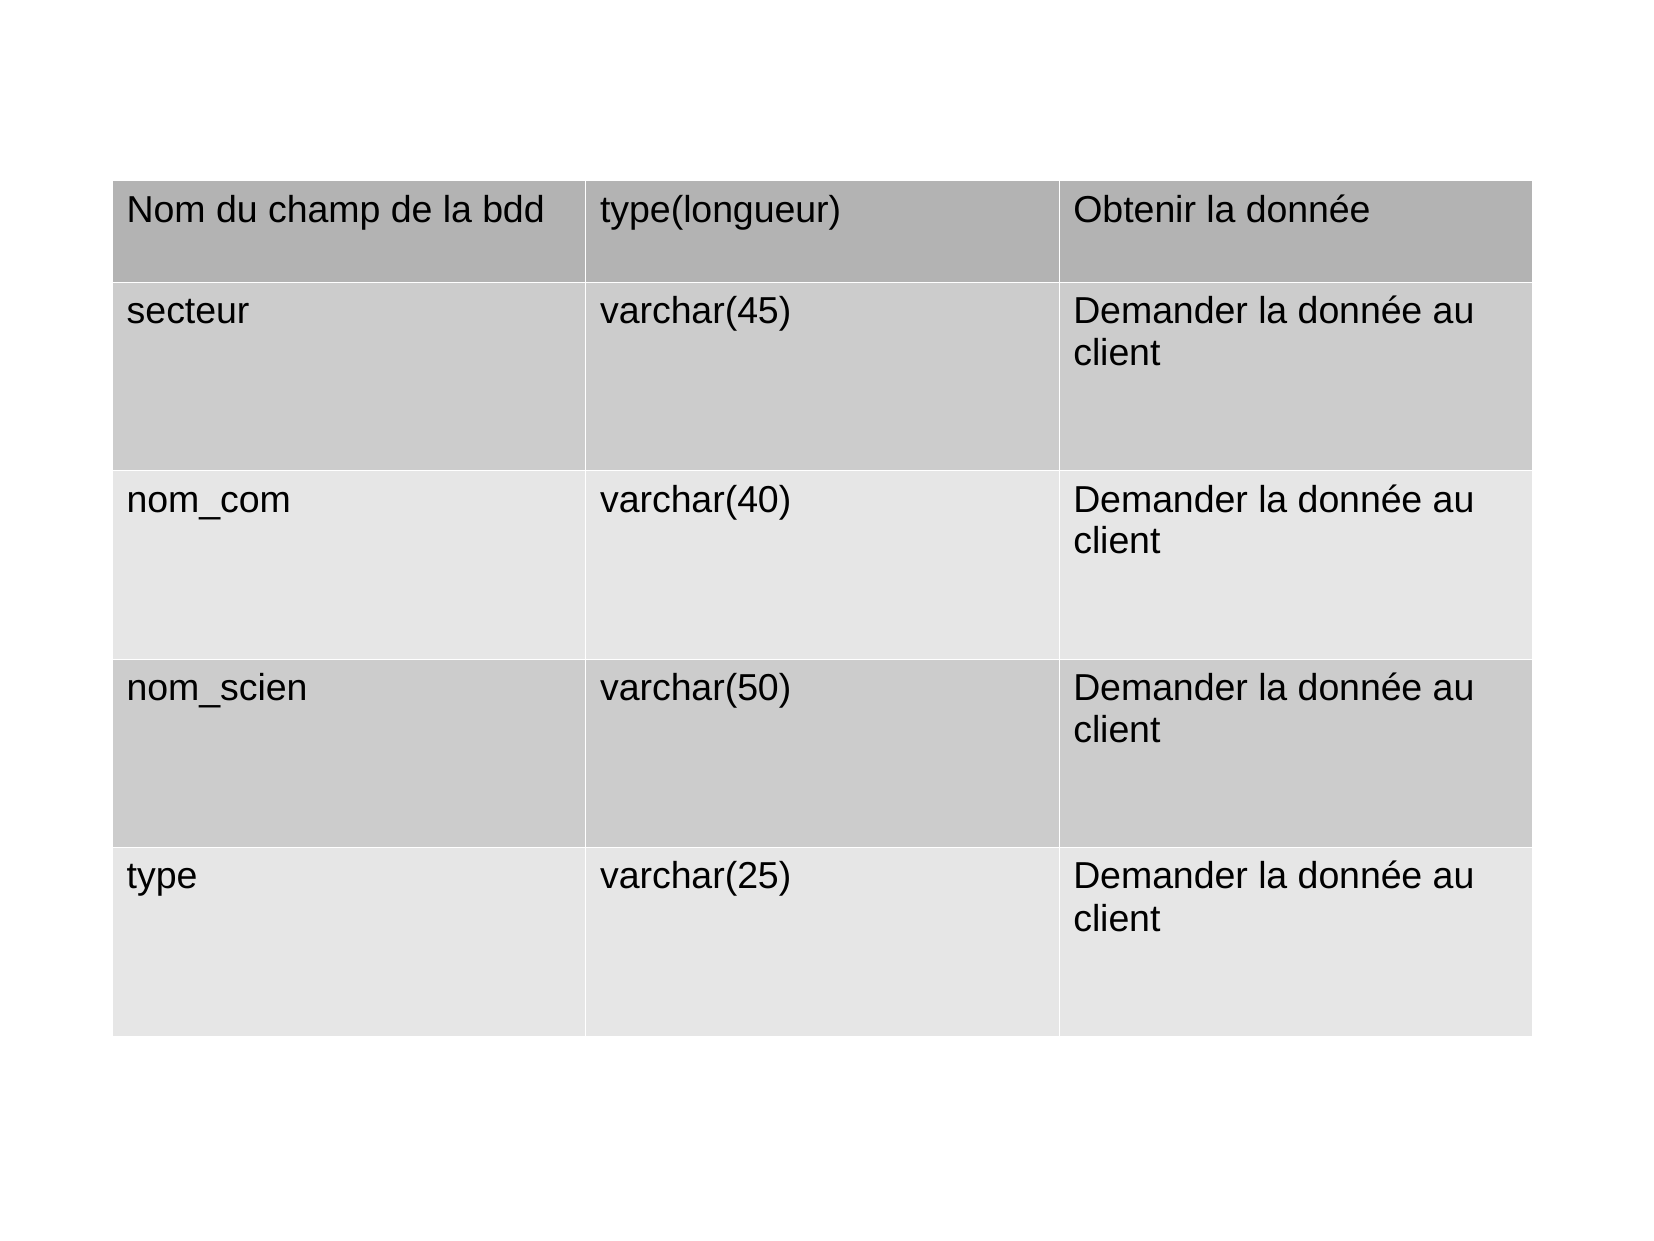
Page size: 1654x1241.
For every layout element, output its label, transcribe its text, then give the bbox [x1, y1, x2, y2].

table_cell varchar(25) [586, 848, 1059, 1036]
table_header type(longueur) [586, 181, 1059, 282]
table_cell Demander la donnée au client [1060, 471, 1532, 659]
table_cell varchar(40) [586, 471, 1059, 659]
table_cell secteur [113, 283, 585, 470]
table_cell nom_scien [113, 660, 585, 847]
table_cell varchar(50) [586, 660, 1059, 847]
table_header Nom du champ de la bdd [113, 181, 585, 282]
table_cell Demander la donnée au client [1060, 660, 1532, 847]
table_cell nom_com [113, 471, 585, 659]
table_cell Demander la donnée au client [1060, 283, 1532, 470]
table_cell Demander la donnée au client [1060, 848, 1532, 1036]
table_cell type [113, 848, 585, 1036]
table_header Obtenir la donnée [1060, 181, 1532, 282]
table_cell varchar(45) [586, 283, 1059, 470]
